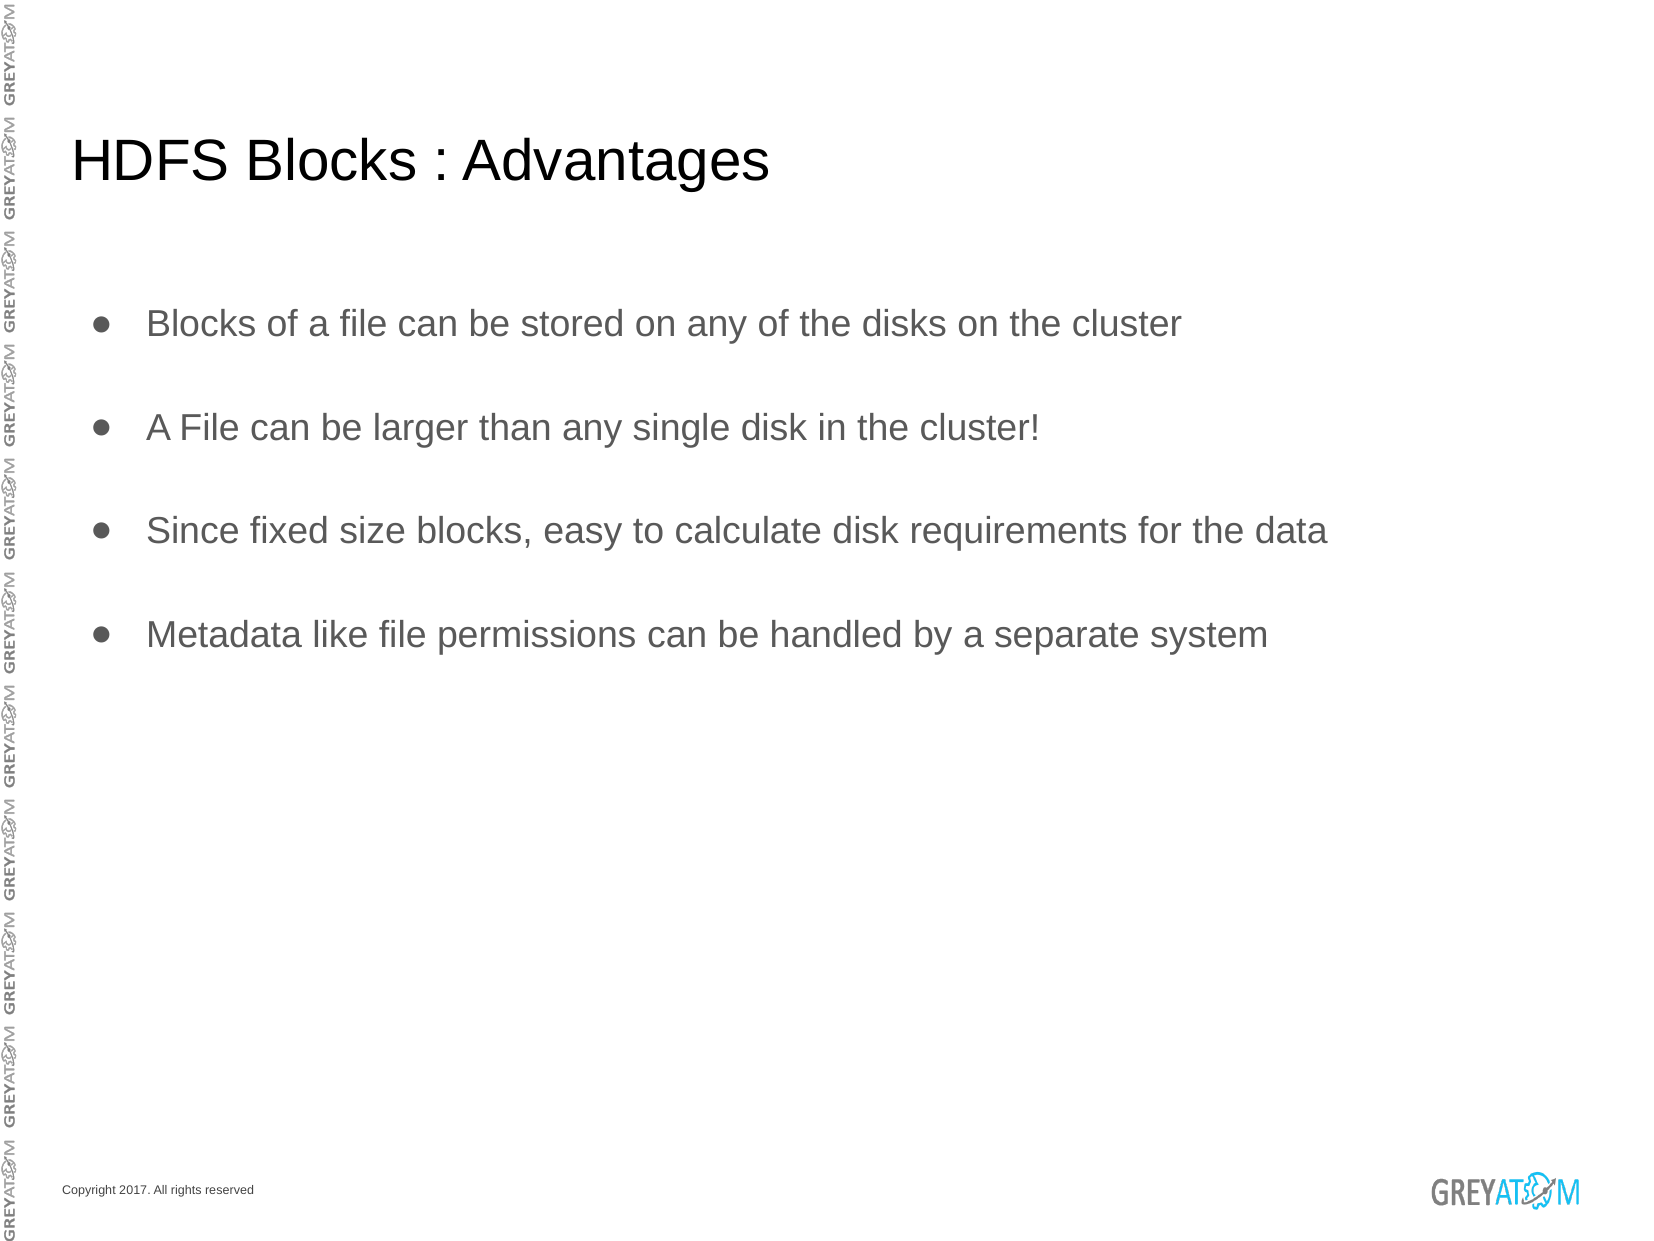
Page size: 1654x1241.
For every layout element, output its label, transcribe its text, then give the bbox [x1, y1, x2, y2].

picture [1, 685, 17, 788]
picture [1, 458, 17, 560]
picture [1, 572, 17, 674]
picture [1, 1140, 17, 1241]
picture [1, 912, 17, 1015]
picture [1, 344, 17, 447]
picture [1, 799, 17, 901]
picture [1430, 1168, 1581, 1212]
picture [1, 4, 17, 106]
picture [1, 231, 17, 333]
text_box Blocks of a file can be stored on any of the disks on the cluster A File can be larger than any single disk in the cluster! Since fixed size blocks, easy to calculate disk requirements for the data Metadata like file permissions can be handled by a separate system [56, 277, 1597, 1168]
picture [1, 117, 17, 220]
text_box HDFS Blocks : Advantages [56, 107, 1597, 245]
picture [1, 1026, 17, 1128]
